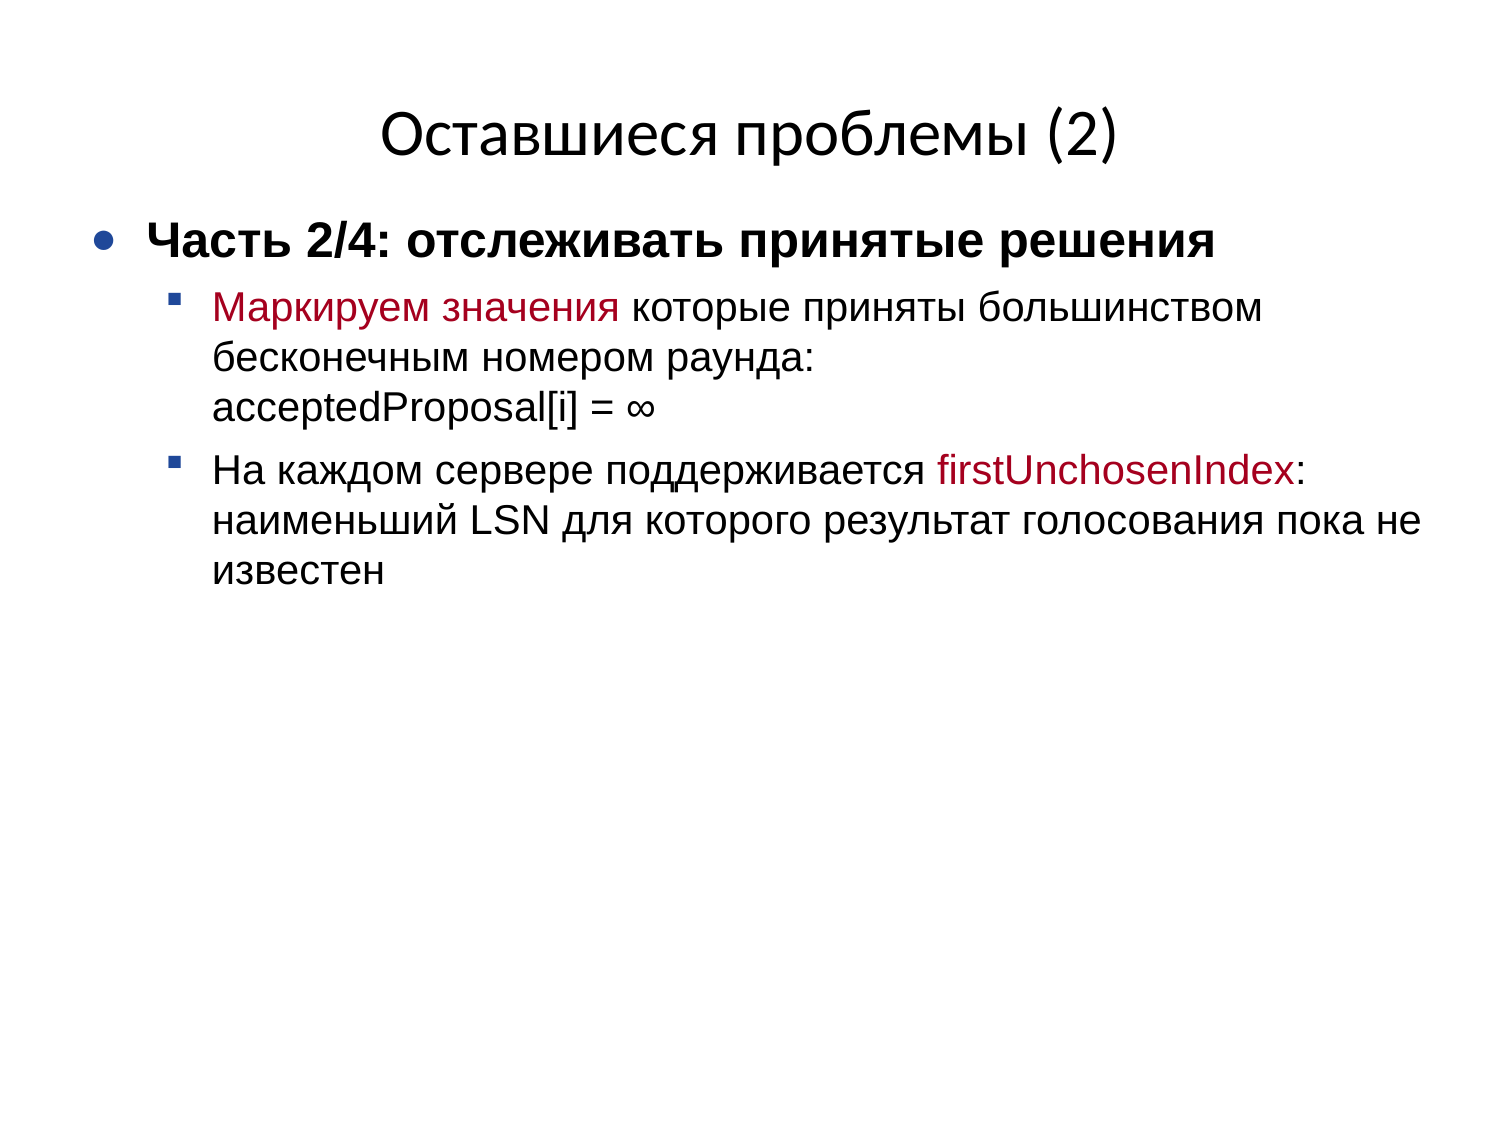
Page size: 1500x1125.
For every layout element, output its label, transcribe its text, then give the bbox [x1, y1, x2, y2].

title Оставшиеся проблемы (2) [75, 45, 1426, 233]
list Часть 2/4: отслеживать принятые решения Маркируем значения которые приняты большинством бесконечным номером раунда: acceptedProposal[i] = ∞ На каждом сервере поддерживается firstUnchosenIndex: наименьший LSN для которого результат голосования пока не известен [75, 200, 1450, 1005]
